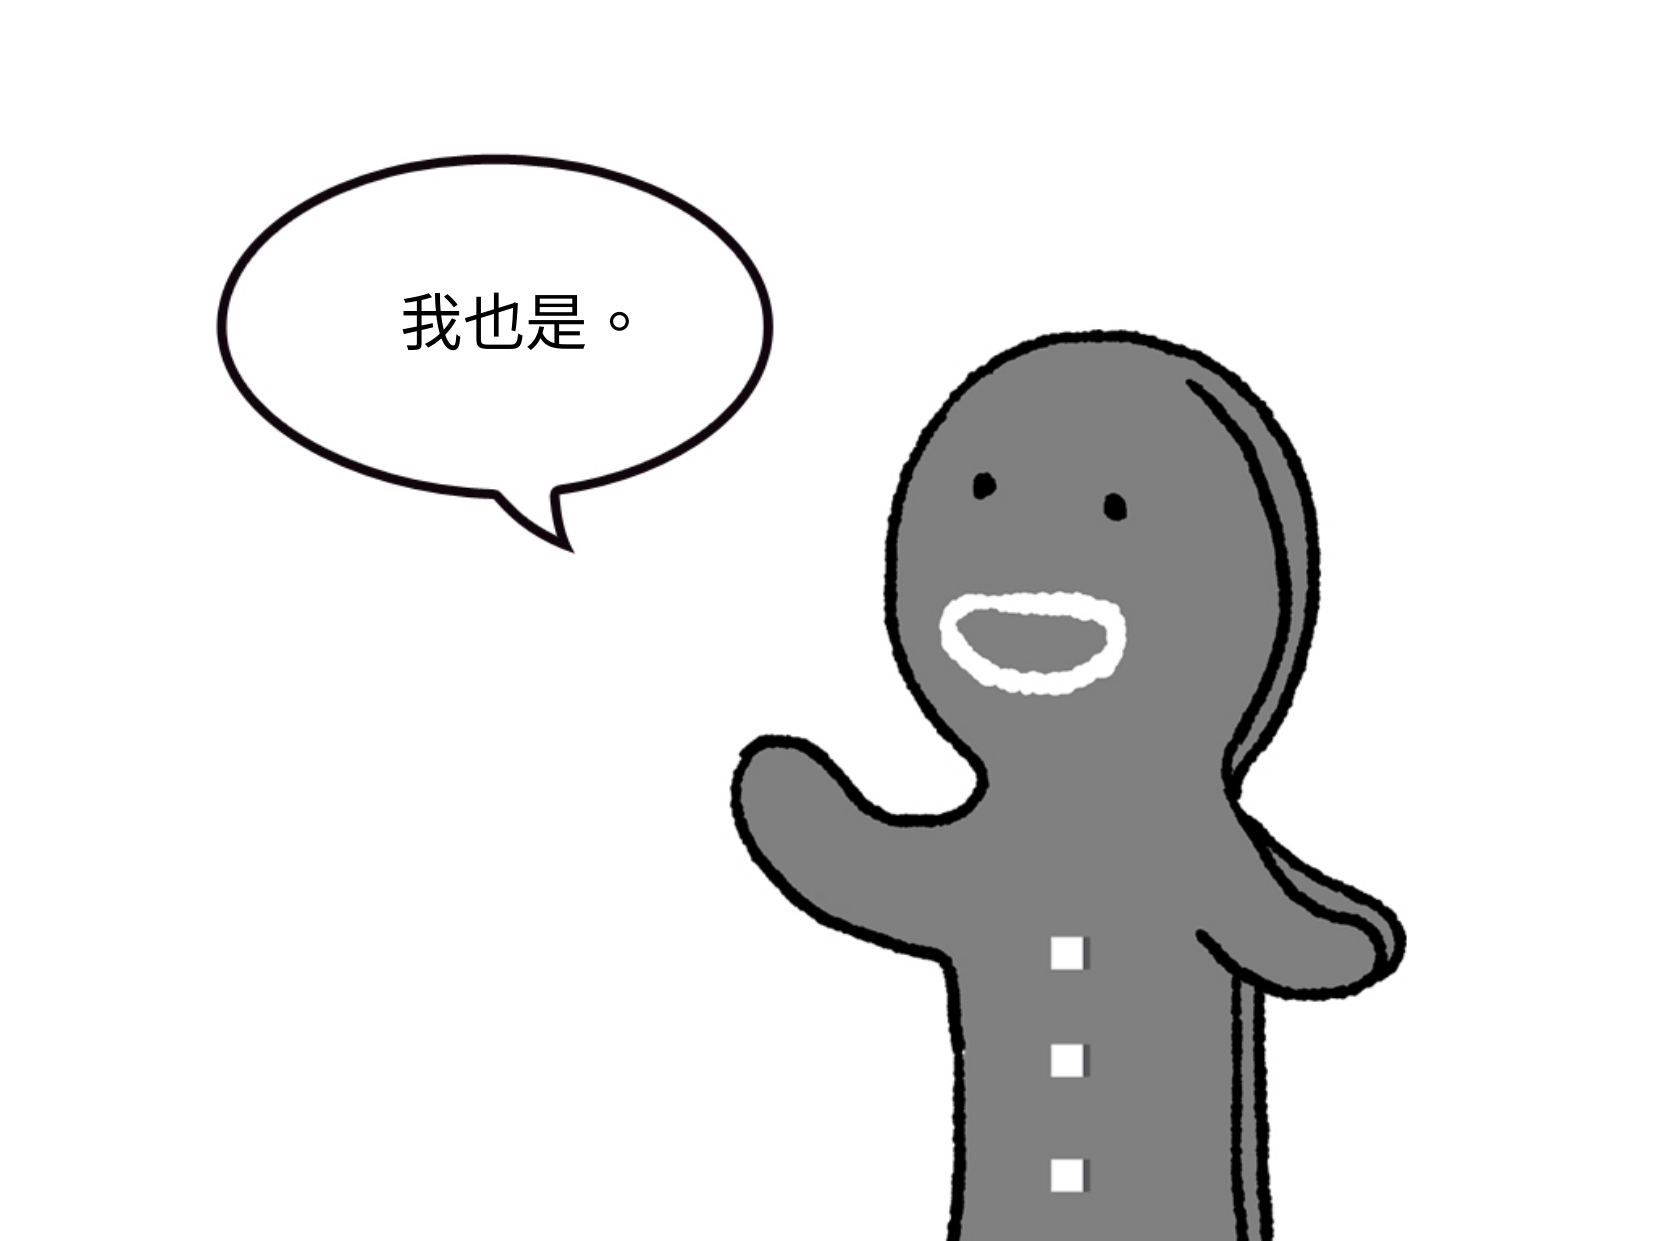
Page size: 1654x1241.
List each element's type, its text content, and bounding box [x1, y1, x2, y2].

picture [0, 0, 1654, 1241]
title 我也是。 [165, 215, 886, 423]
